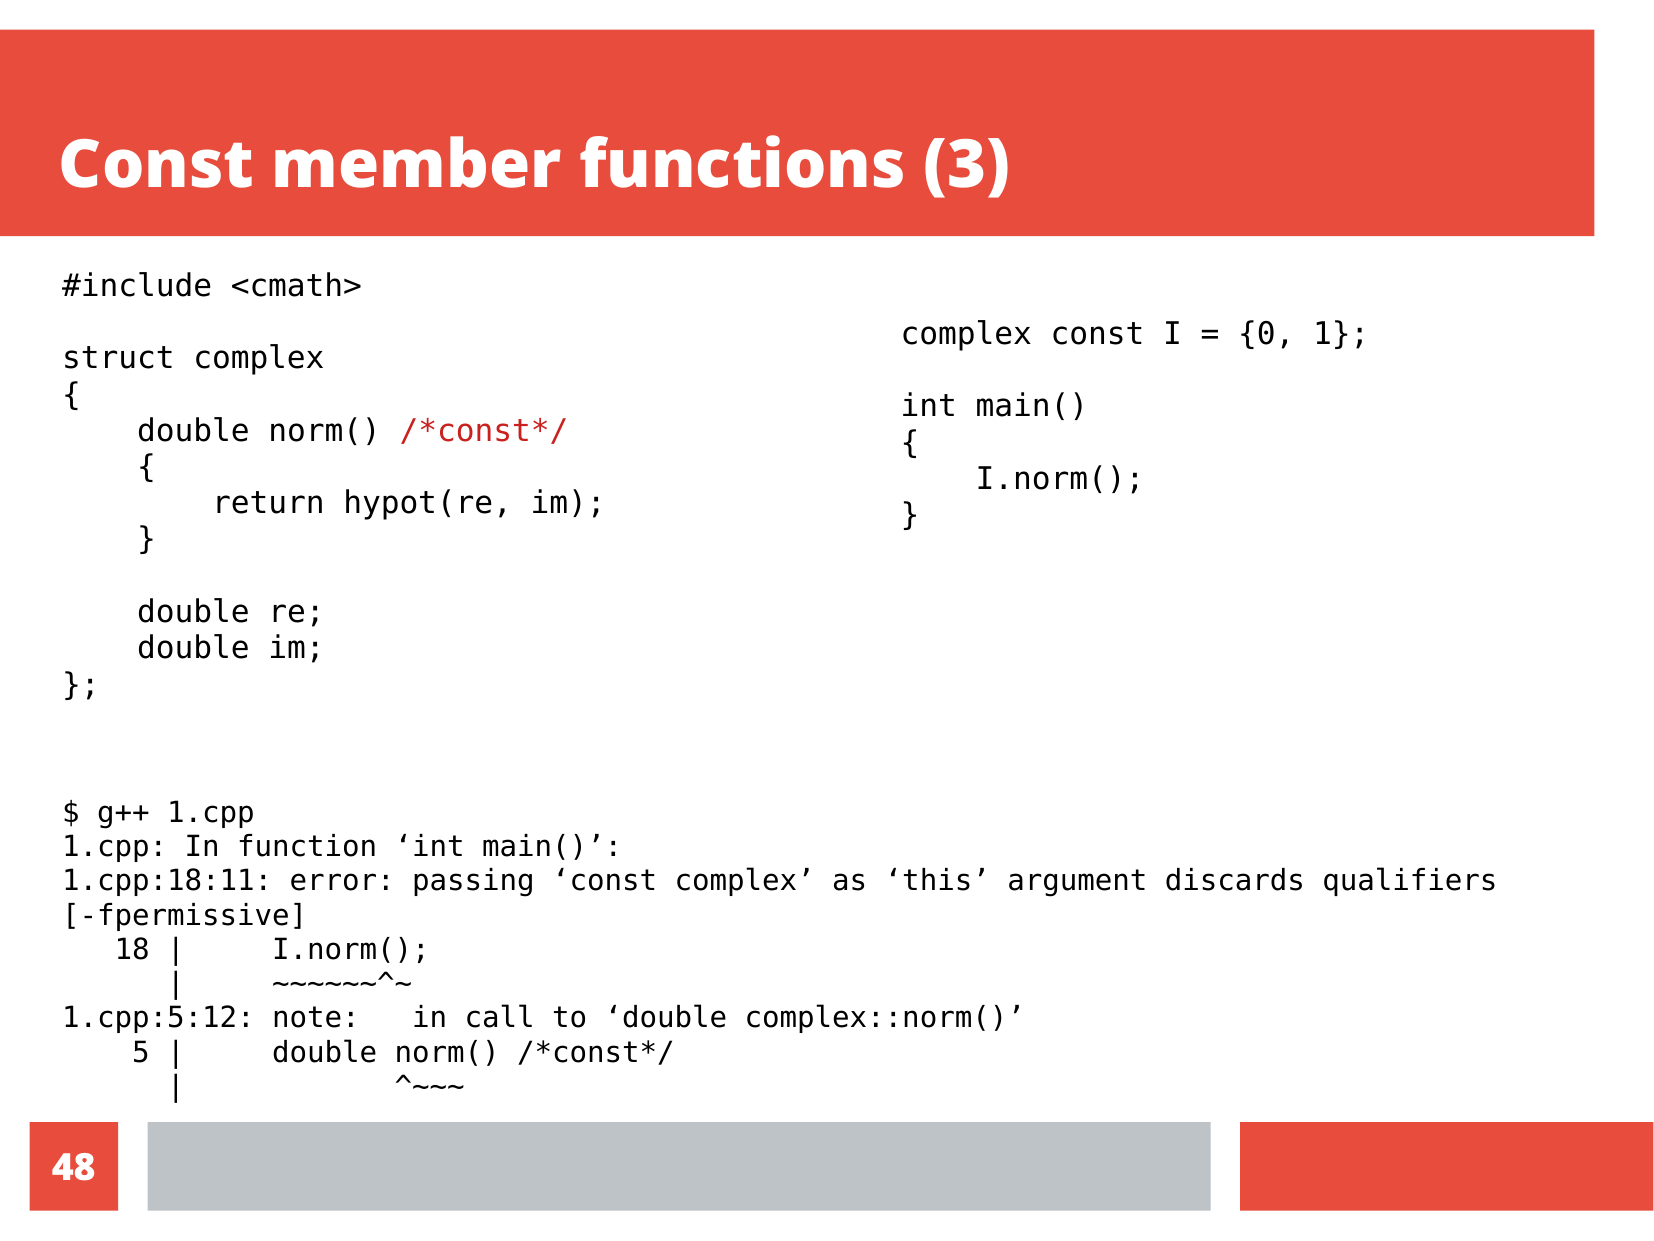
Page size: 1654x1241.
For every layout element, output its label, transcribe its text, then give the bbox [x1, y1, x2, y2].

text_box $ g++ 1.cpp 1.cpp: In function ‘int main()’: 1.cpp:18:11: error: passing ‘const complex’ as ‘this’ argument discards qualifiers [-fpermissive] 18 | I.norm(); | ~~~~~~^~ 1.cpp:5:12: note: in call to ‘double complex::norm()’ 5 | double norm() /*const*/ | ^~~~ [47, 787, 1540, 1182]
title Const member functions (3) [59, 59, 1595, 207]
text_box complex const I = {0, 1}; int main() { I.norm(); } [885, 271, 1453, 577]
text_box #include <cmath> struct complex { double norm() /*const*/ { return hypot(re, im); } double re; double im; }; [47, 259, 815, 787]
